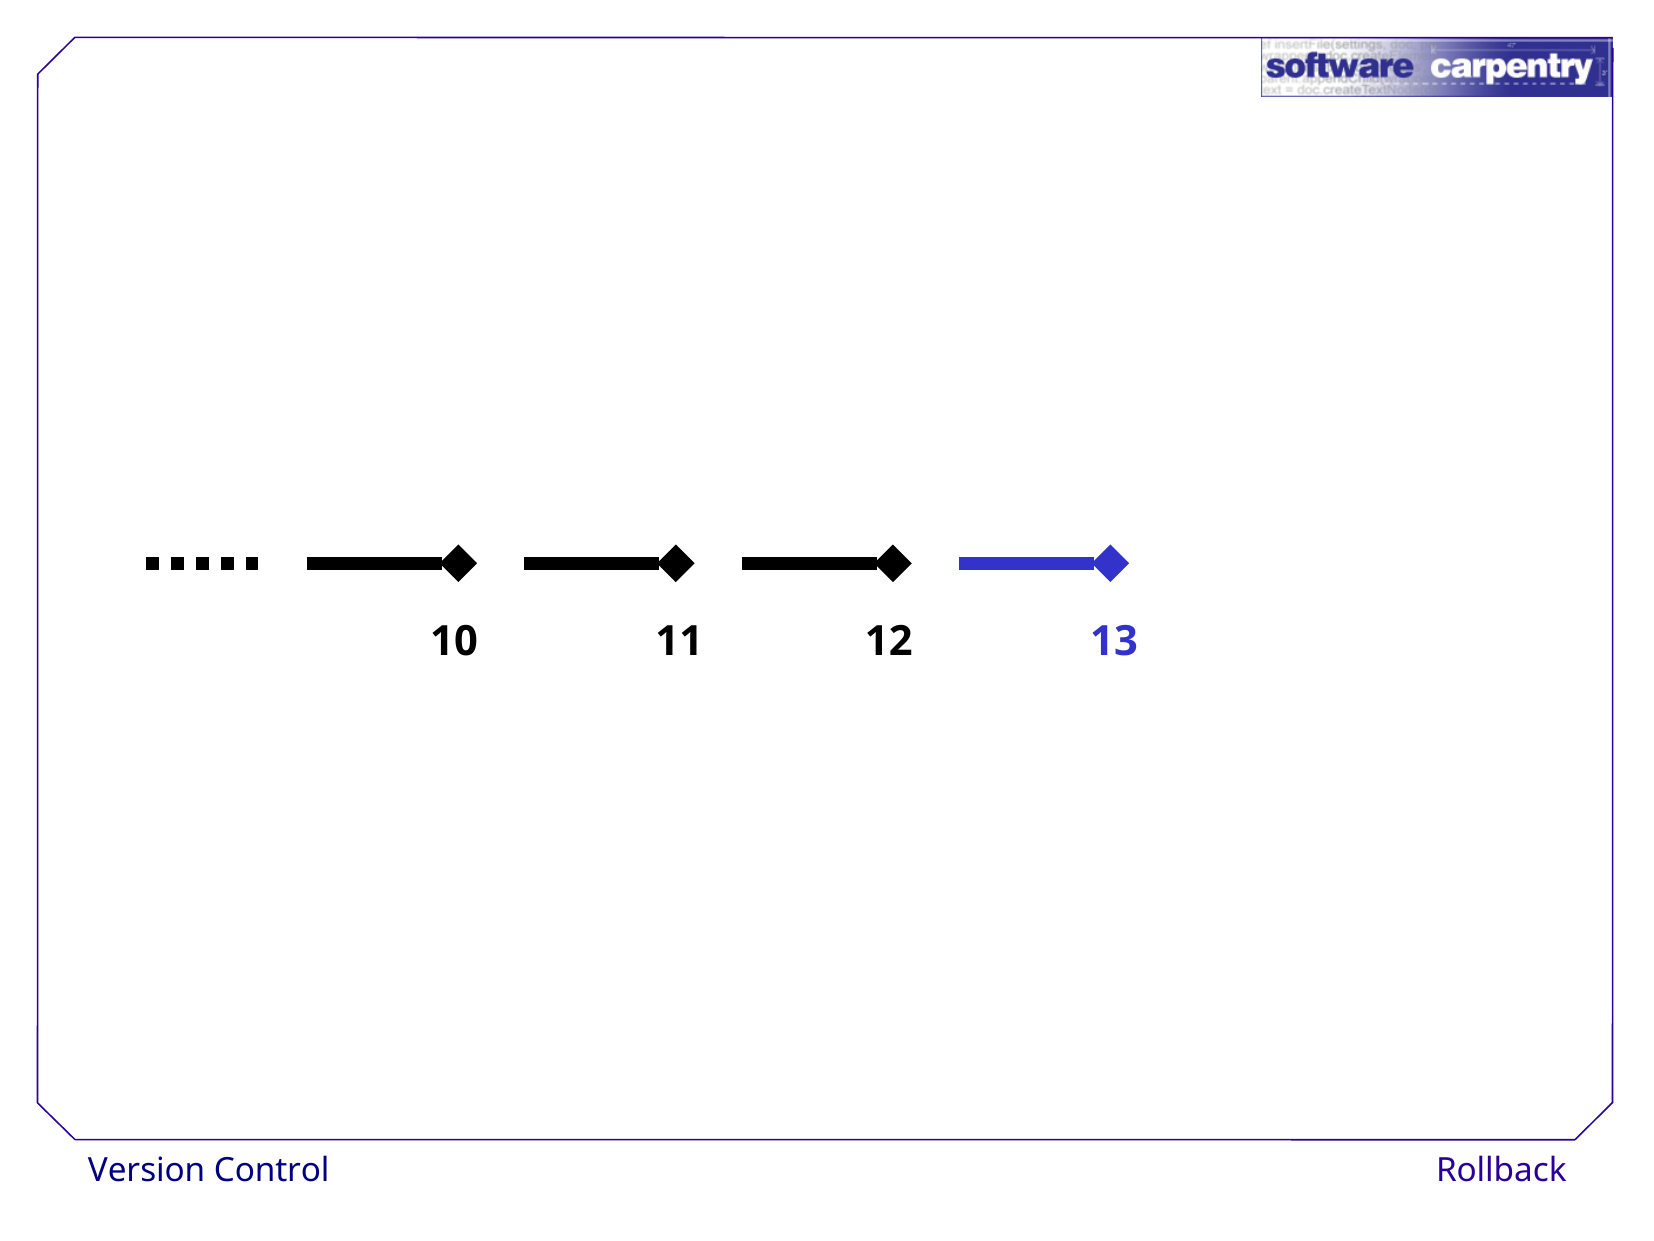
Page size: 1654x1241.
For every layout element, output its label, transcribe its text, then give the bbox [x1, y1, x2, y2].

text_box 10 [415, 610, 494, 673]
text_box 11 [640, 610, 719, 673]
text_box 12 [850, 610, 928, 673]
picture [1261, 39, 1613, 97]
text_box 13 [1075, 610, 1154, 673]
